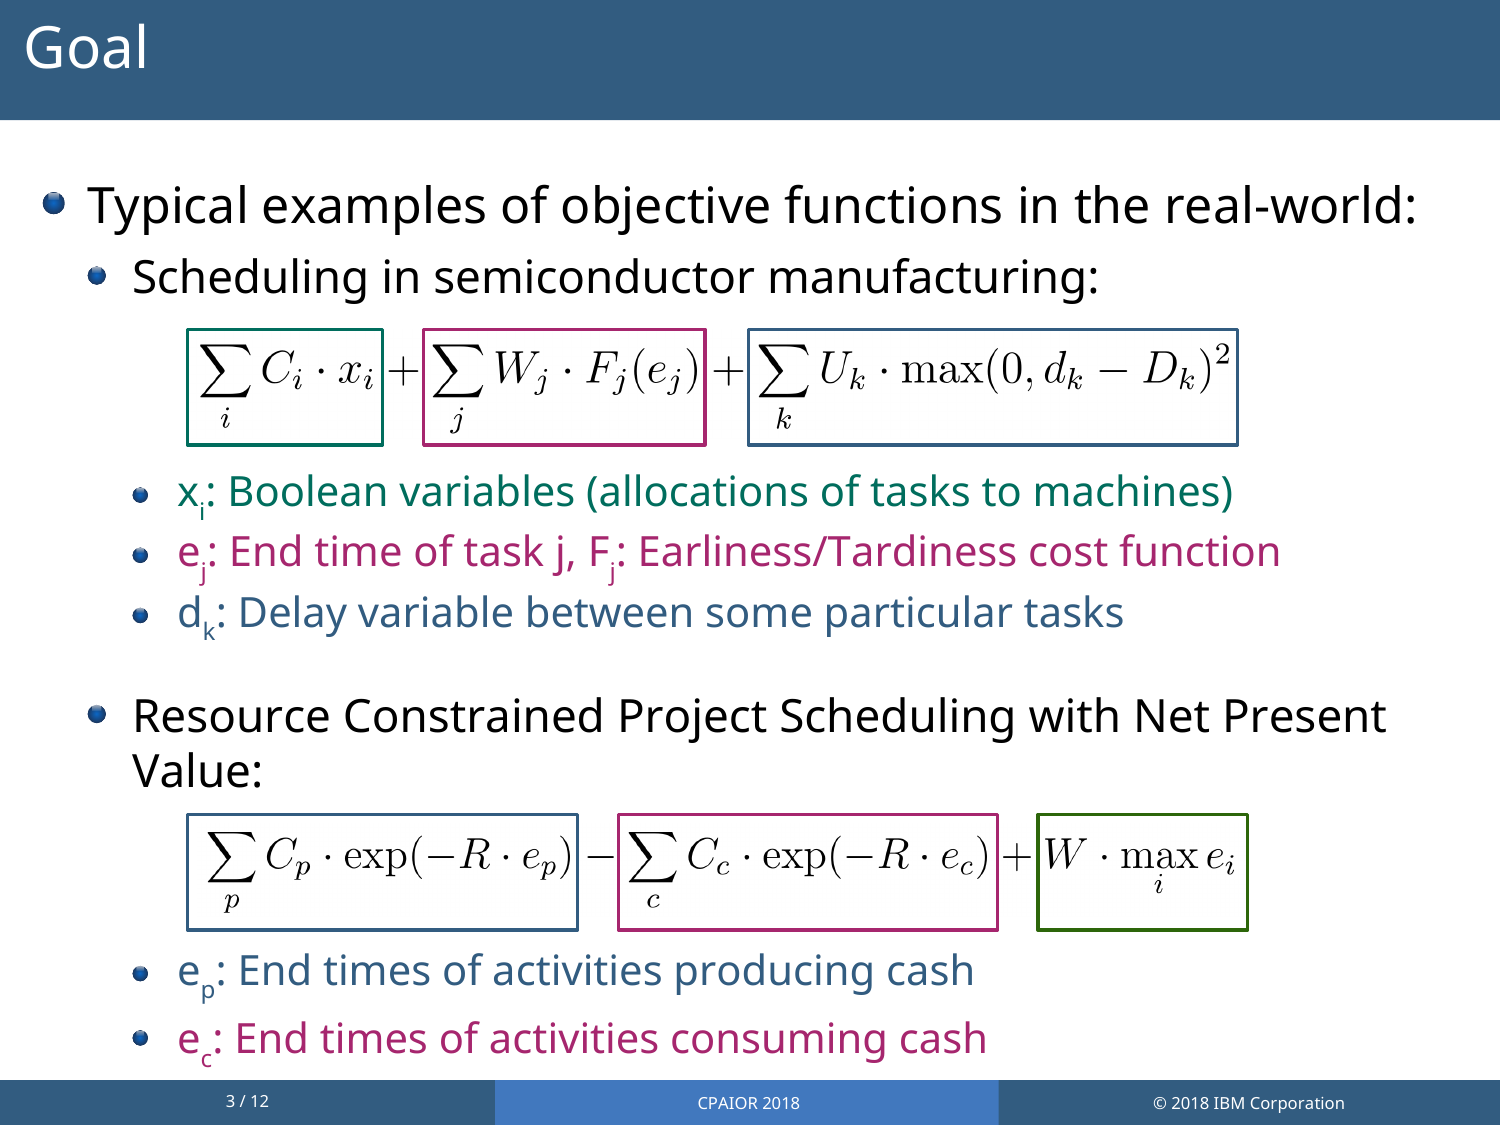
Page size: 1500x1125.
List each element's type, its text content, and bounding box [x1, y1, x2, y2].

picture [425, 331, 703, 439]
picture [750, 331, 1236, 439]
picture [620, 823, 996, 917]
picture [579, 823, 617, 917]
picture [189, 331, 381, 439]
picture [197, 823, 576, 917]
list Typical examples of objective functions in the real-world: Scheduling in semiconductor manufacturing: xi: Boolean variables (allocations of tasks to machines) ej: End time of task j, Fj: Earliness/Tardiness cost function dk: Delay variable between some particular tasks Resource Constrained Project Scheduling with Net Present Value: ep: End times of activities producing cash ec: End times of activities consuming cash [27, 165, 1441, 1125]
picture [384, 329, 422, 439]
picture [707, 329, 747, 439]
picture [1040, 823, 1246, 917]
picture [999, 823, 1036, 917]
title Goal [0, 0, 1500, 121]
